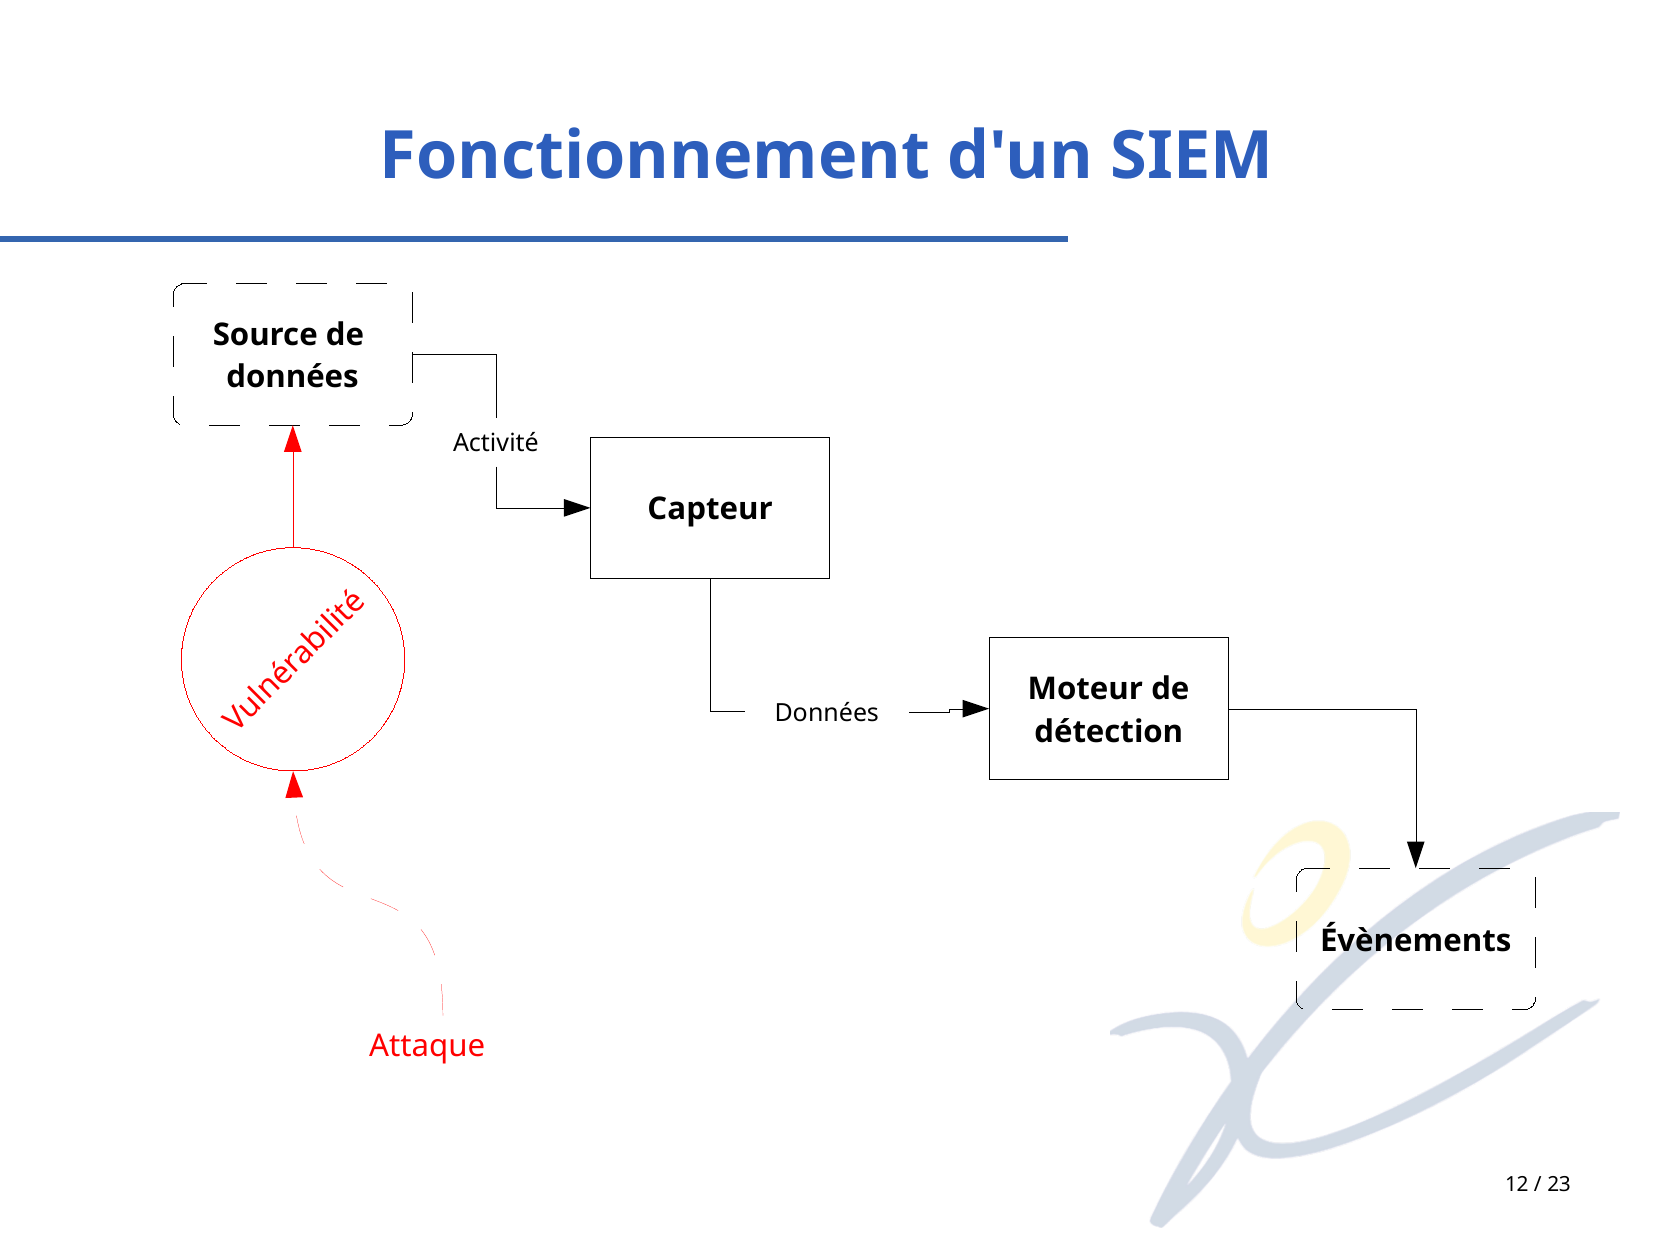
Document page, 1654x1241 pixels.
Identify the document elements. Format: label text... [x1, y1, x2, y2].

text_box Données [744, 687, 910, 731]
picture [1548, 1176, 1558, 1191]
picture [1507, 1176, 1512, 1191]
text_box Activité [425, 417, 567, 461]
text_box Attaque [354, 1015, 532, 1066]
picture [1559, 1176, 1569, 1191]
picture [1533, 1176, 1540, 1191]
title Fonctionnement d'un SIEM [82, 49, 1571, 257]
text_box Vulnérabilité [181, 547, 405, 771]
text_box Évènements [1296, 868, 1536, 1010]
text_box Capteur [590, 437, 830, 579]
text_box Moteur de détection [989, 637, 1229, 780]
picture [1517, 1176, 1527, 1191]
text_box Source de données [173, 283, 413, 426]
